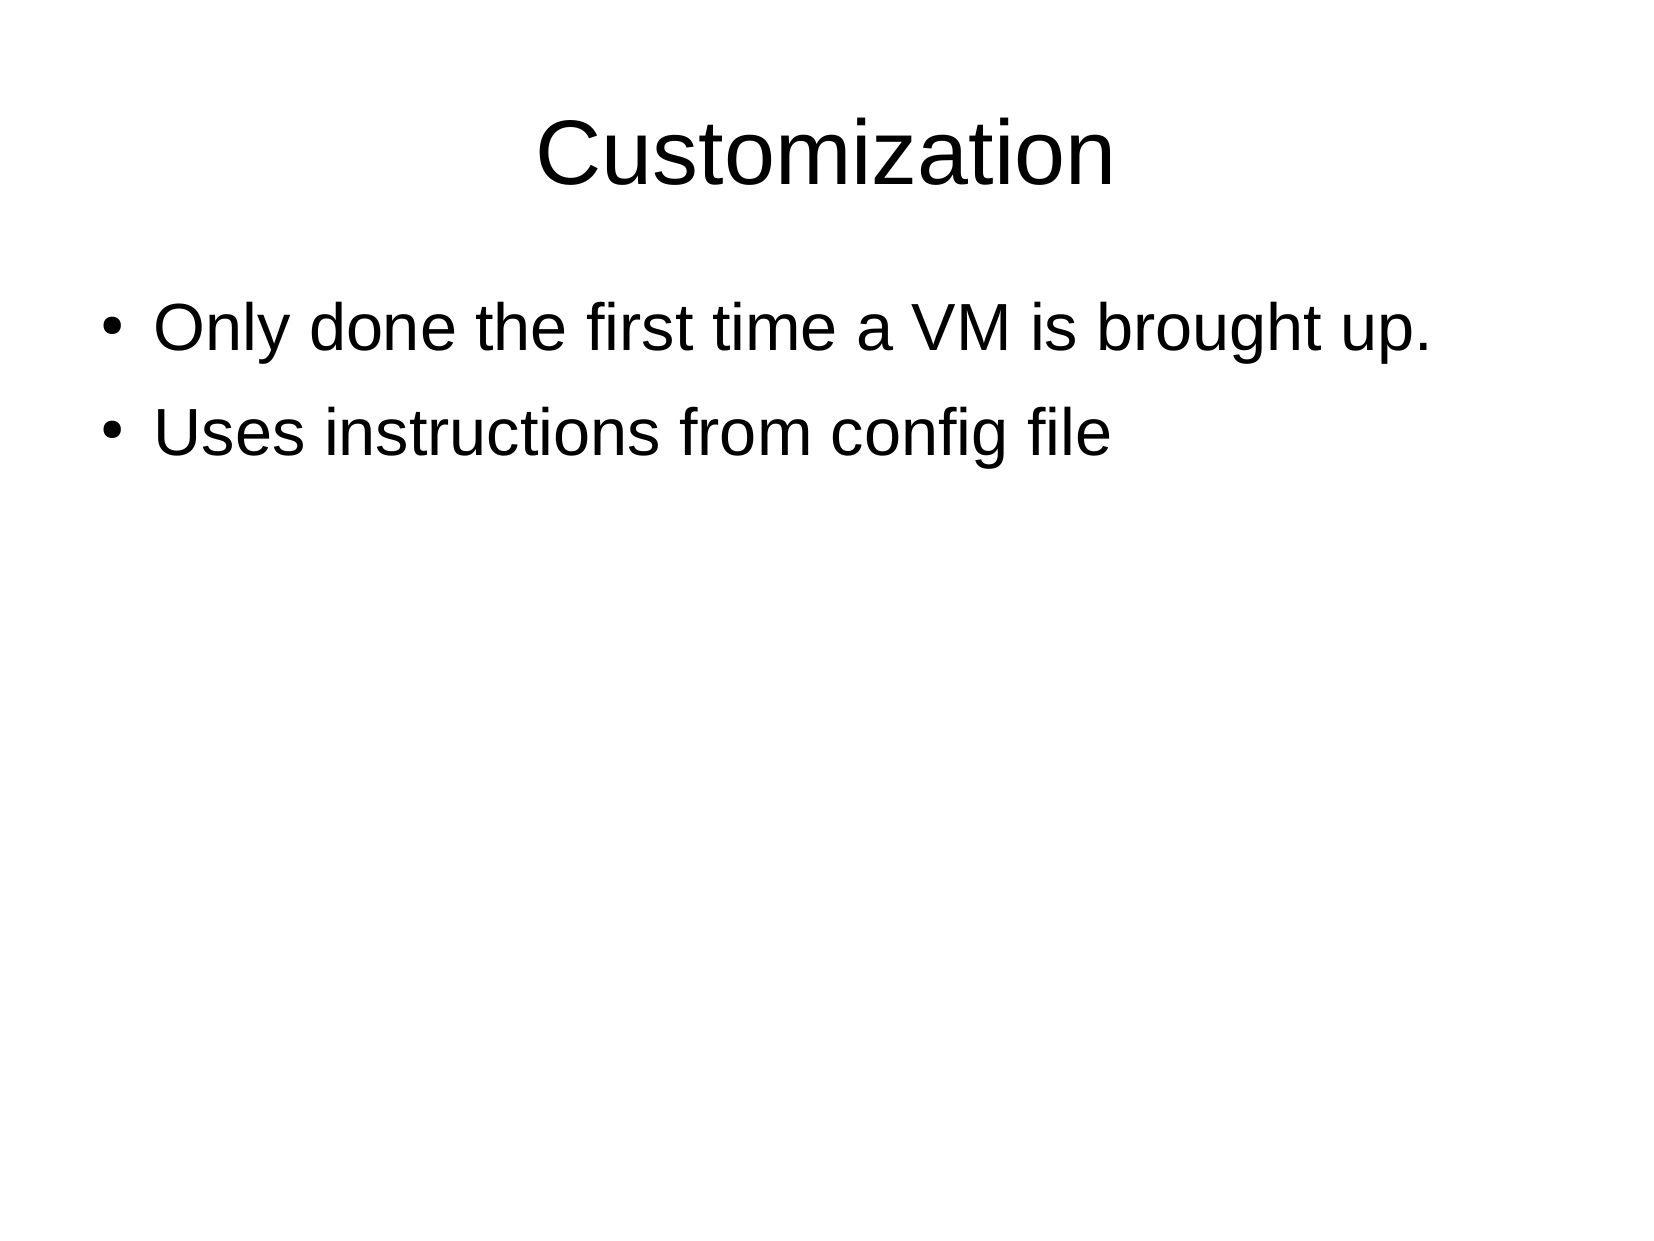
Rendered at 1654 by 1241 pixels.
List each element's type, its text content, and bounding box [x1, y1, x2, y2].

list Only done the first time a VM is brought up. Uses instructions from config file [82, 290, 1571, 1010]
title Customization [82, 49, 1571, 257]
